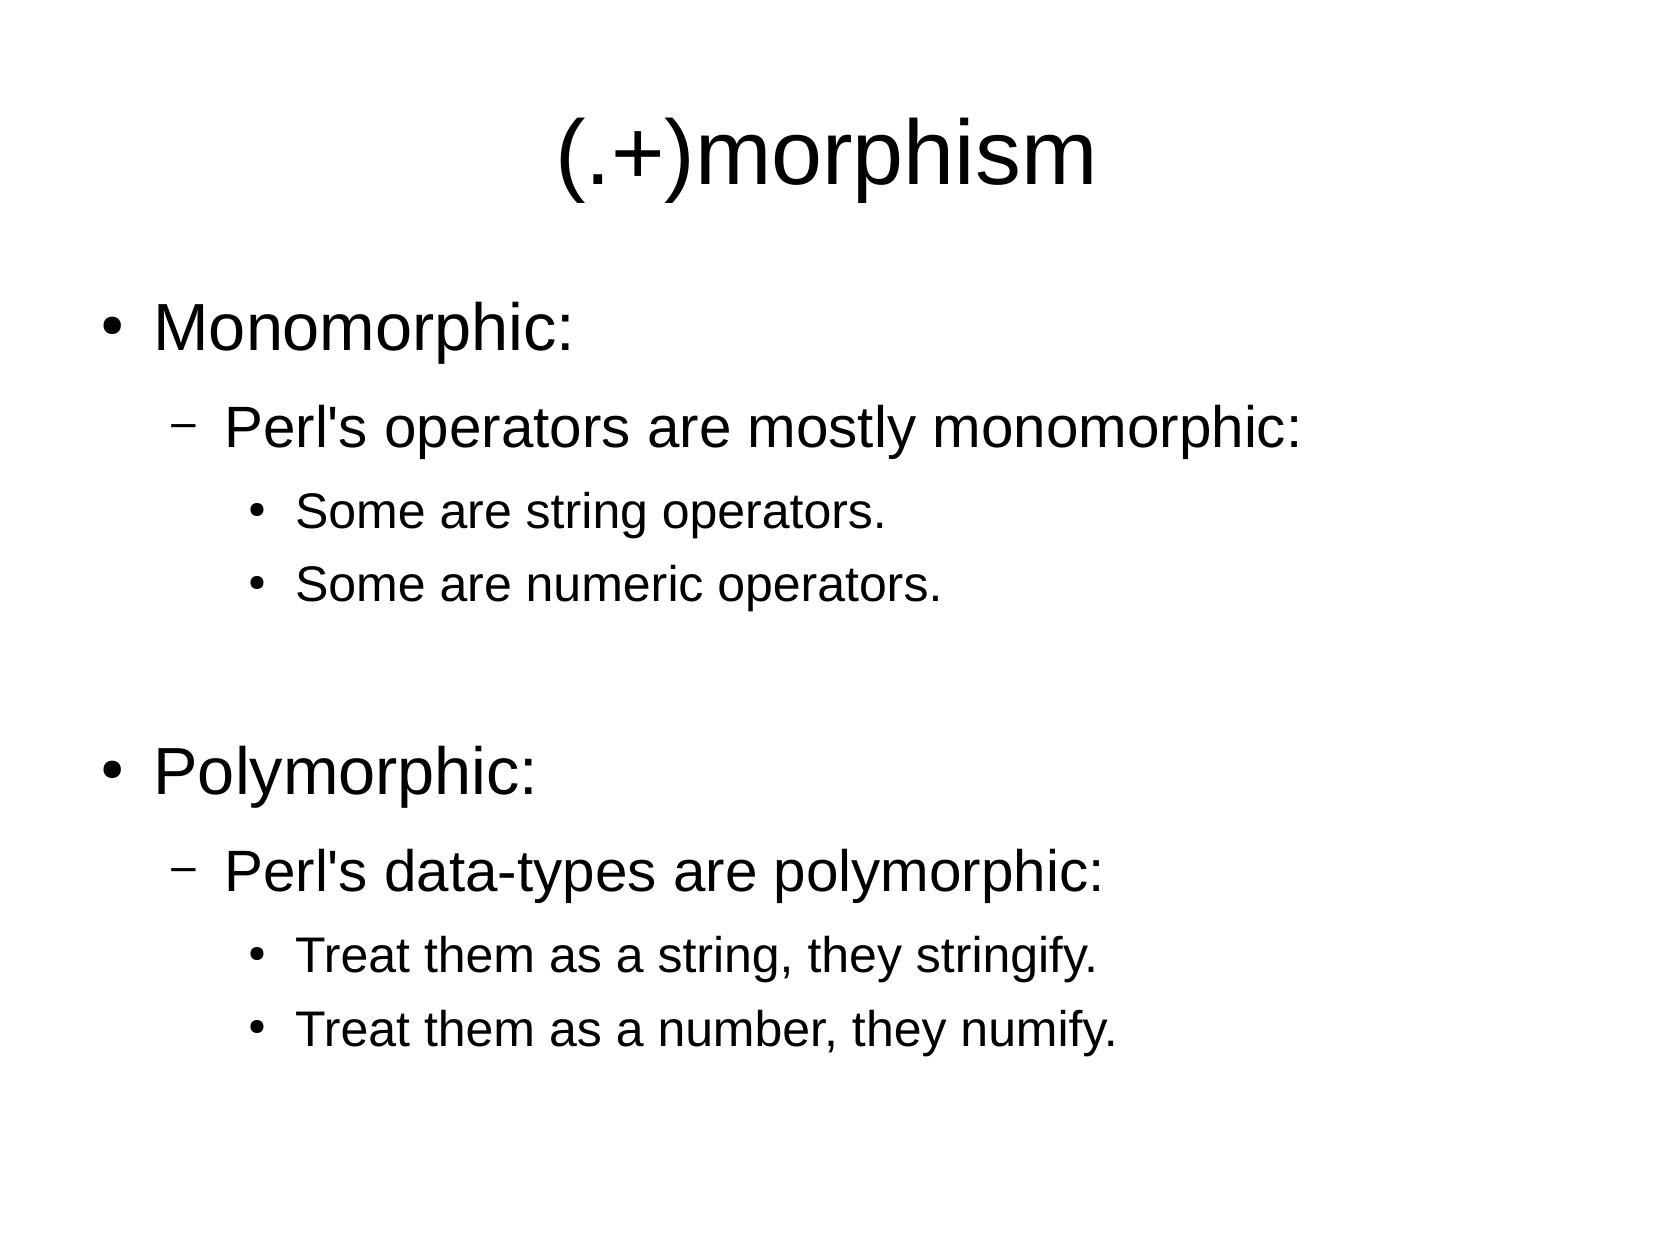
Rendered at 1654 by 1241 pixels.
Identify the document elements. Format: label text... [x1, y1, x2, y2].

list Monomorphic: Perl's operators are mostly monomorphic: Some are string operators. Some are numeric operators. Polymorphic: Perl's data-types are polymorphic: Treat them as a string, they stringify. Treat them as a number, they numify. [82, 290, 1571, 1111]
title (.+)morphism [82, 49, 1571, 257]
